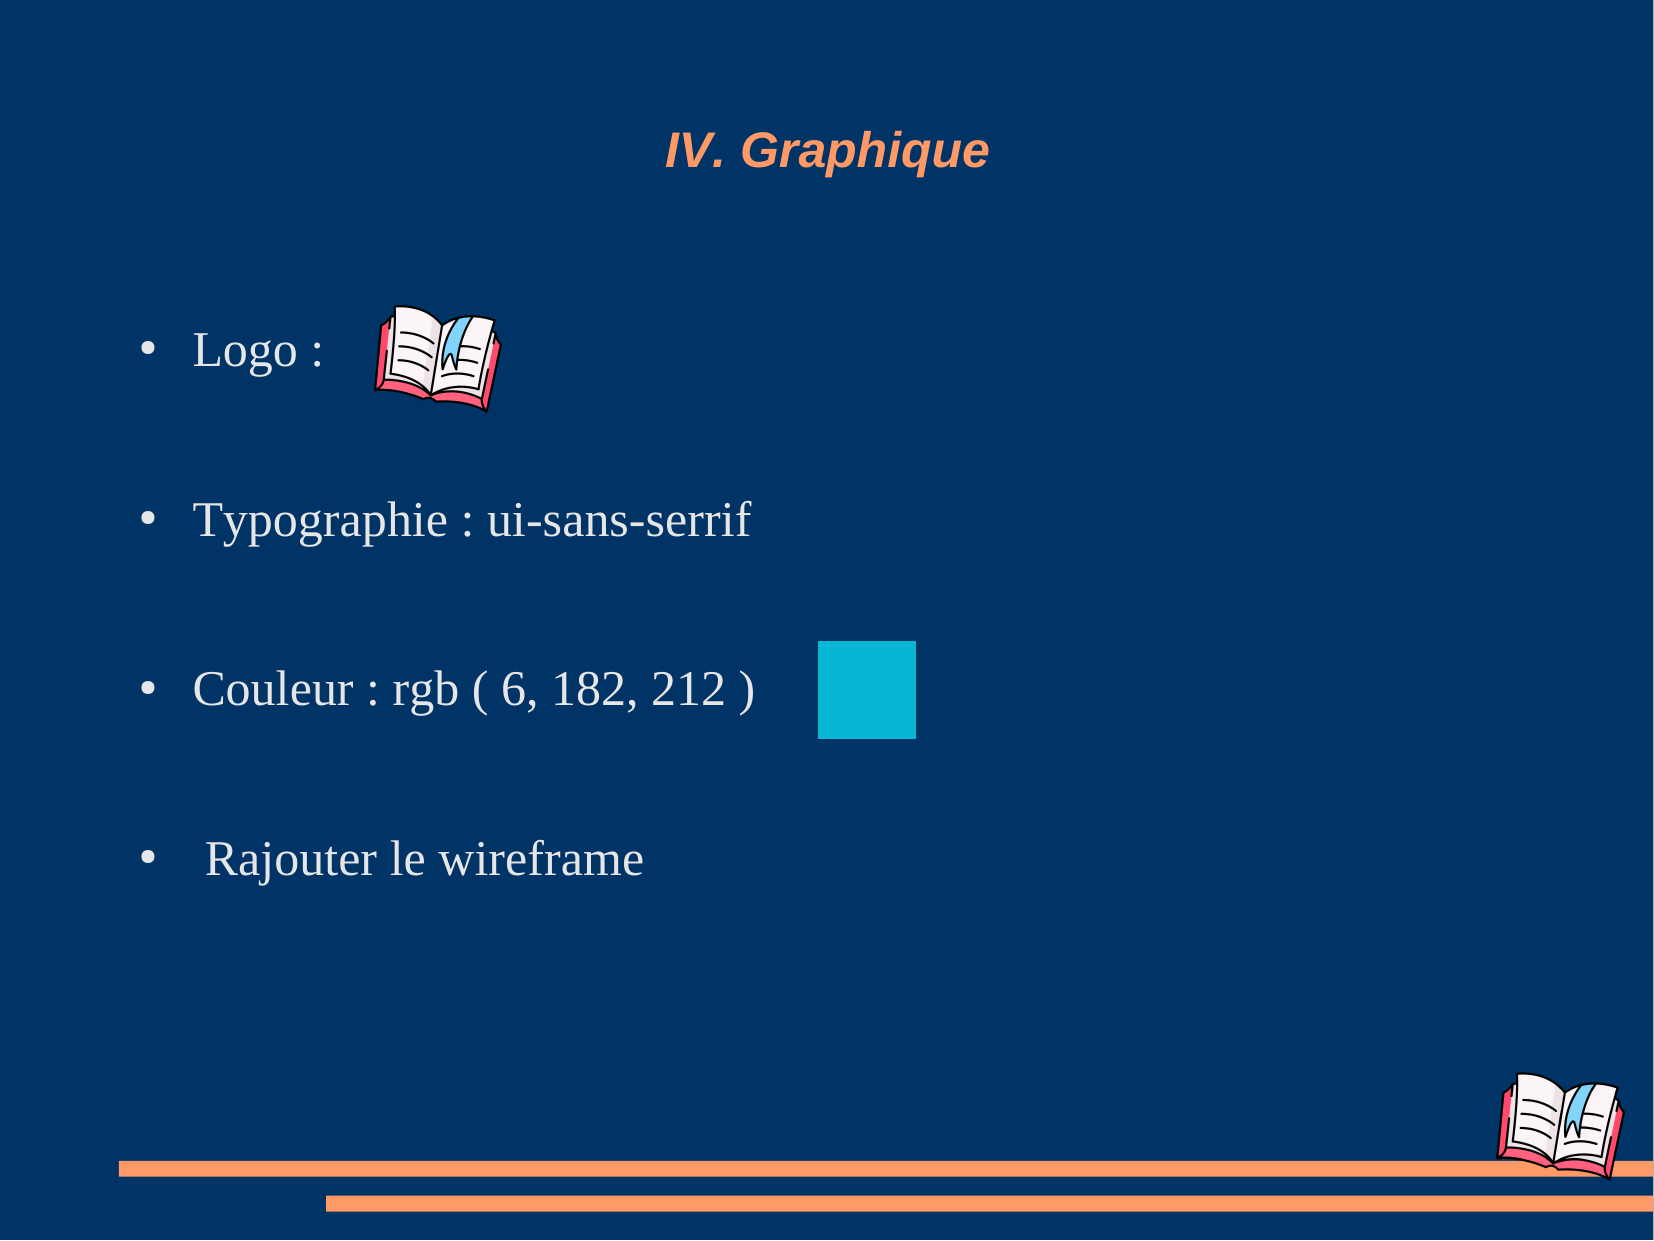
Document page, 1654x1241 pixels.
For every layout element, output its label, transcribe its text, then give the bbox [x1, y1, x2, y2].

picture [1496, 1062, 1625, 1191]
picture [818, 641, 916, 739]
title IV. Graphique [121, 46, 1534, 254]
picture [374, 295, 502, 423]
list Logo : Typographie : ui-sans-serrif Couleur : rgb ( 6, 182, 212 ) Rajouter le wireframe [121, 322, 1561, 1132]
